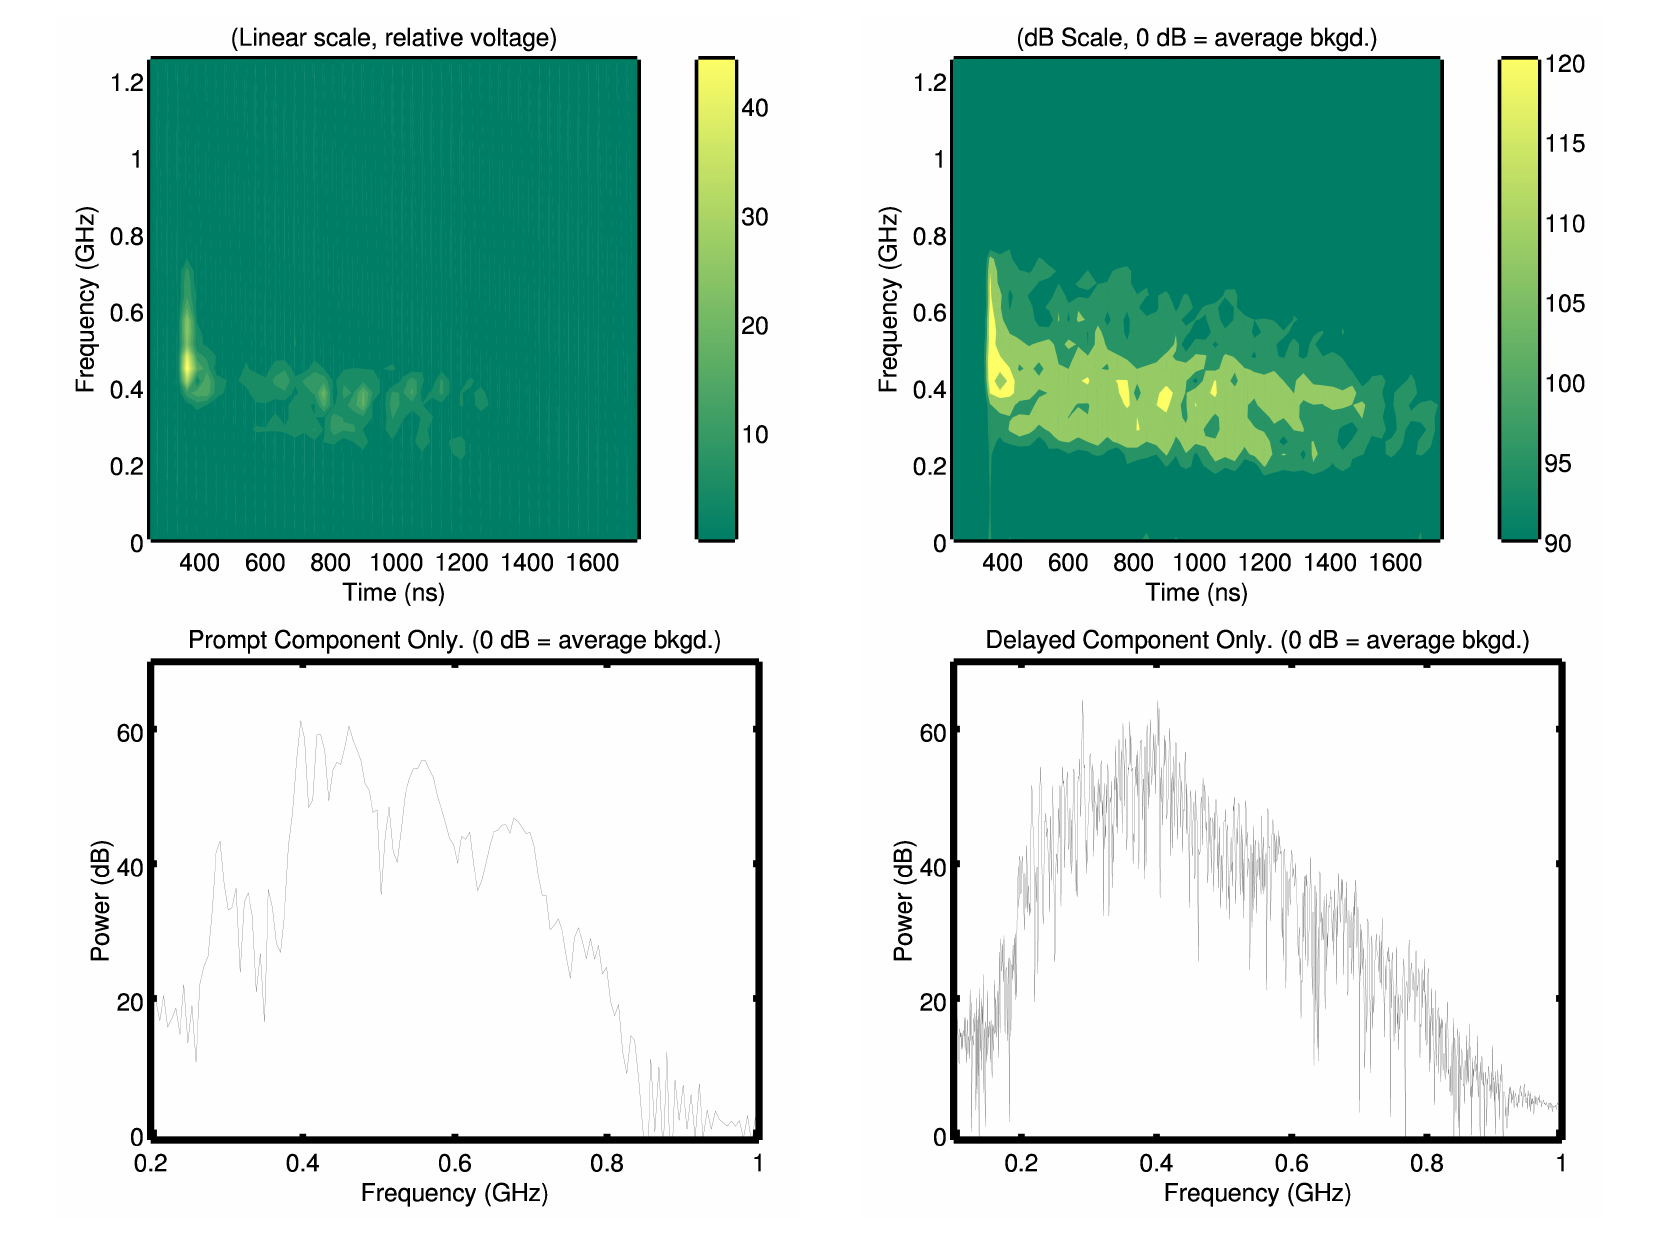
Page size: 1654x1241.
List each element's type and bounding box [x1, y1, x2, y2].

picture [56, 619, 801, 1220]
picture [56, 16, 801, 617]
picture [860, 16, 1604, 617]
picture [860, 619, 1604, 1220]
